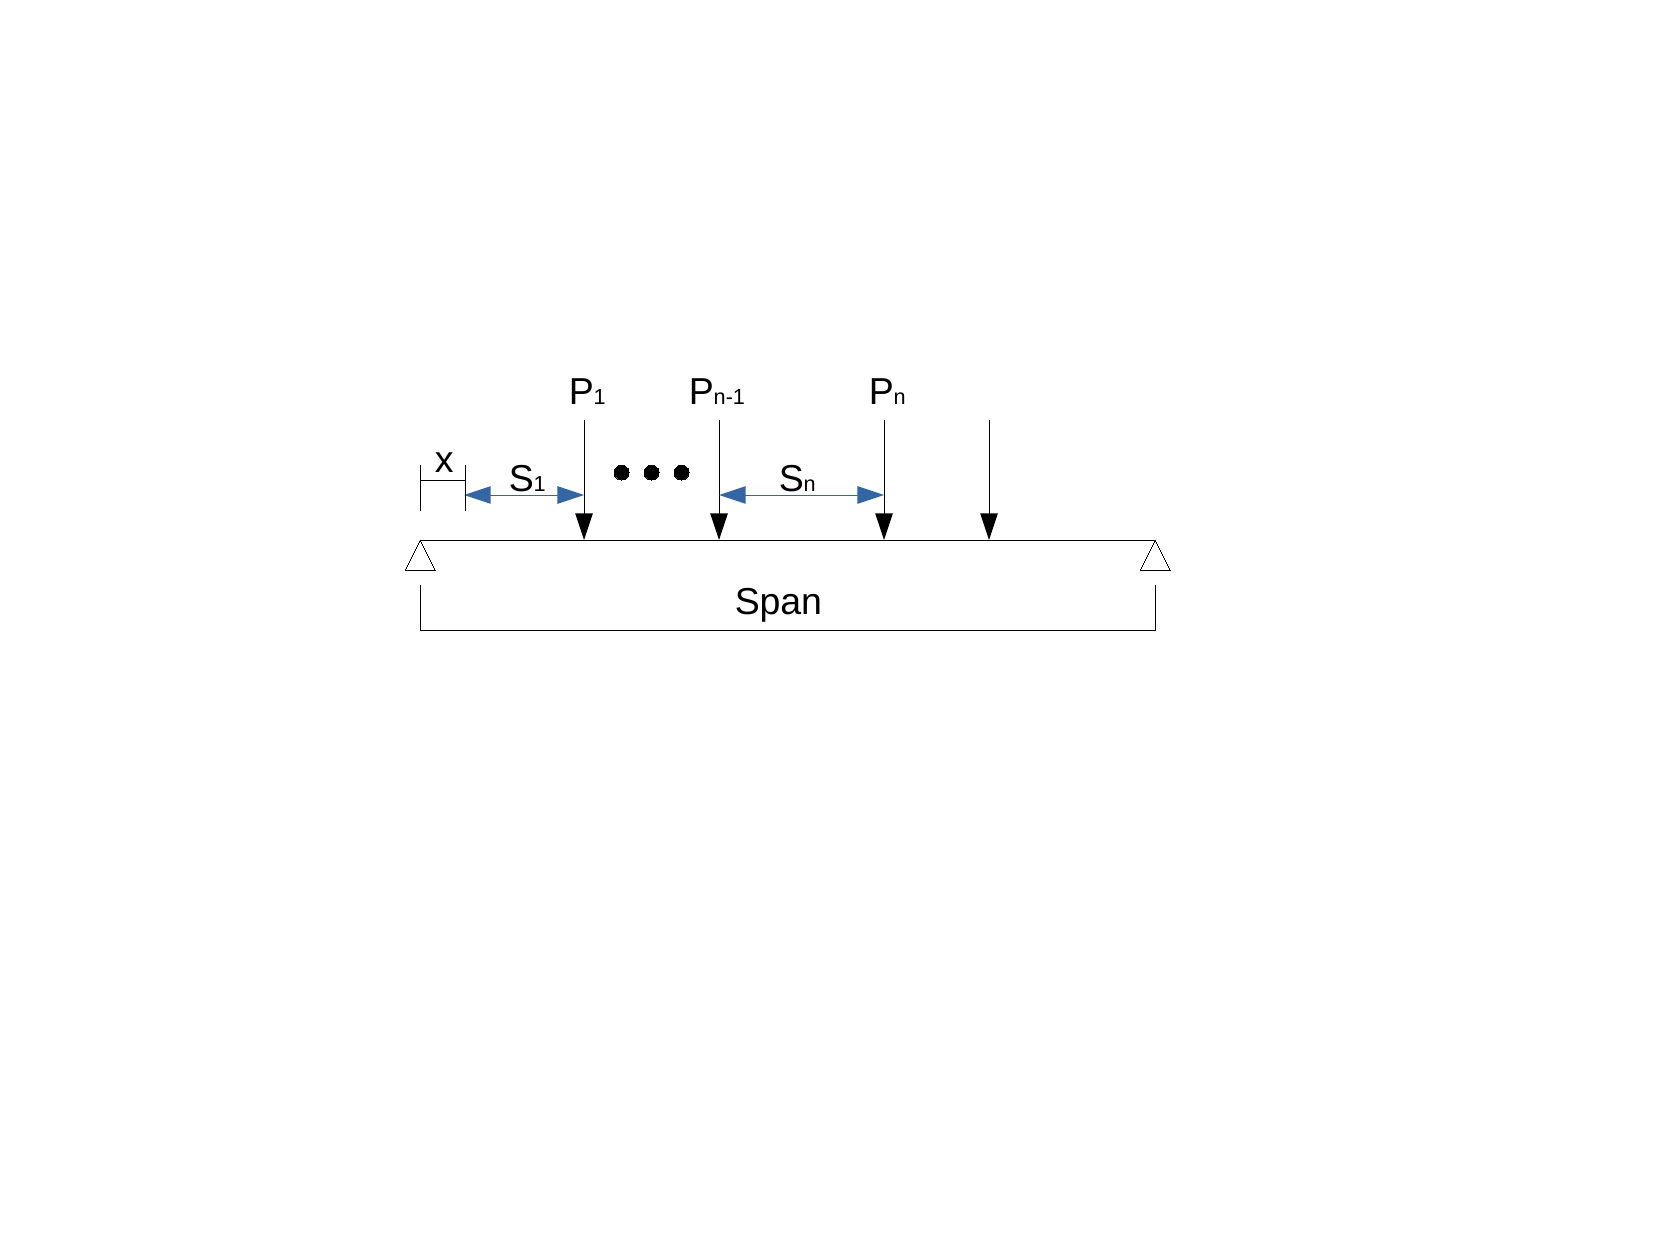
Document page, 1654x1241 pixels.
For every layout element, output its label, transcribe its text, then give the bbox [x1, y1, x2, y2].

text_box [405, 540, 436, 571]
text_box [674, 465, 690, 481]
text_box Sn [764, 450, 873, 507]
text_box x [420, 430, 487, 488]
text_box [614, 465, 630, 481]
text_box Pn-1 [674, 363, 783, 421]
text_box [1140, 540, 1171, 571]
text_box Span [720, 573, 837, 630]
text_box [644, 465, 660, 481]
text_box S1 [494, 450, 561, 507]
text_box P1 [554, 363, 621, 421]
text_box Pn [854, 363, 963, 421]
